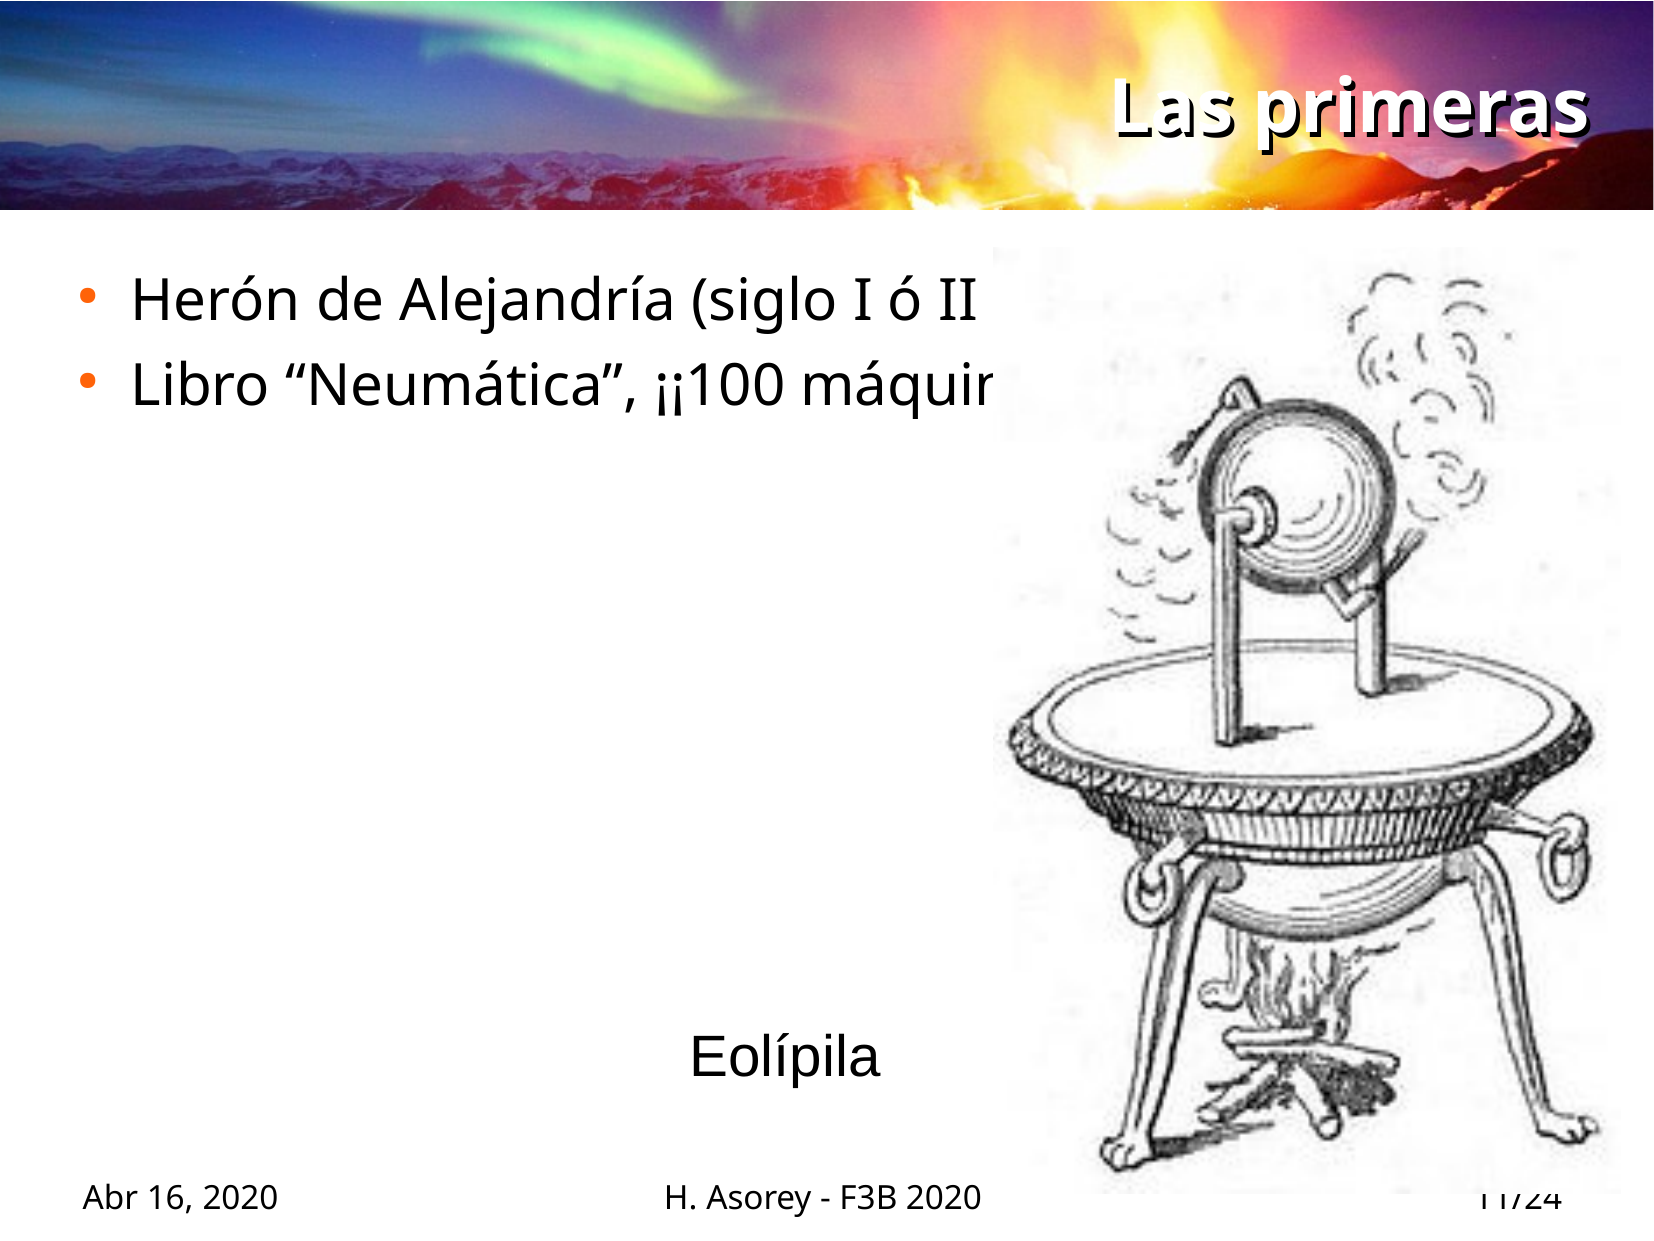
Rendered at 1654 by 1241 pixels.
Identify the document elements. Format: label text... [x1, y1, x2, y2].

picture [0, 1, 1654, 210]
picture [993, 247, 1621, 1195]
title Las primeras [45, 15, 1606, 191]
list Herón de Alejandría (siglo I ó II a.C.) Libro “Neumática”, ¡¡100 máquinas!! [45, 255, 993, 1156]
text_box Eolípila [674, 1010, 962, 1097]
